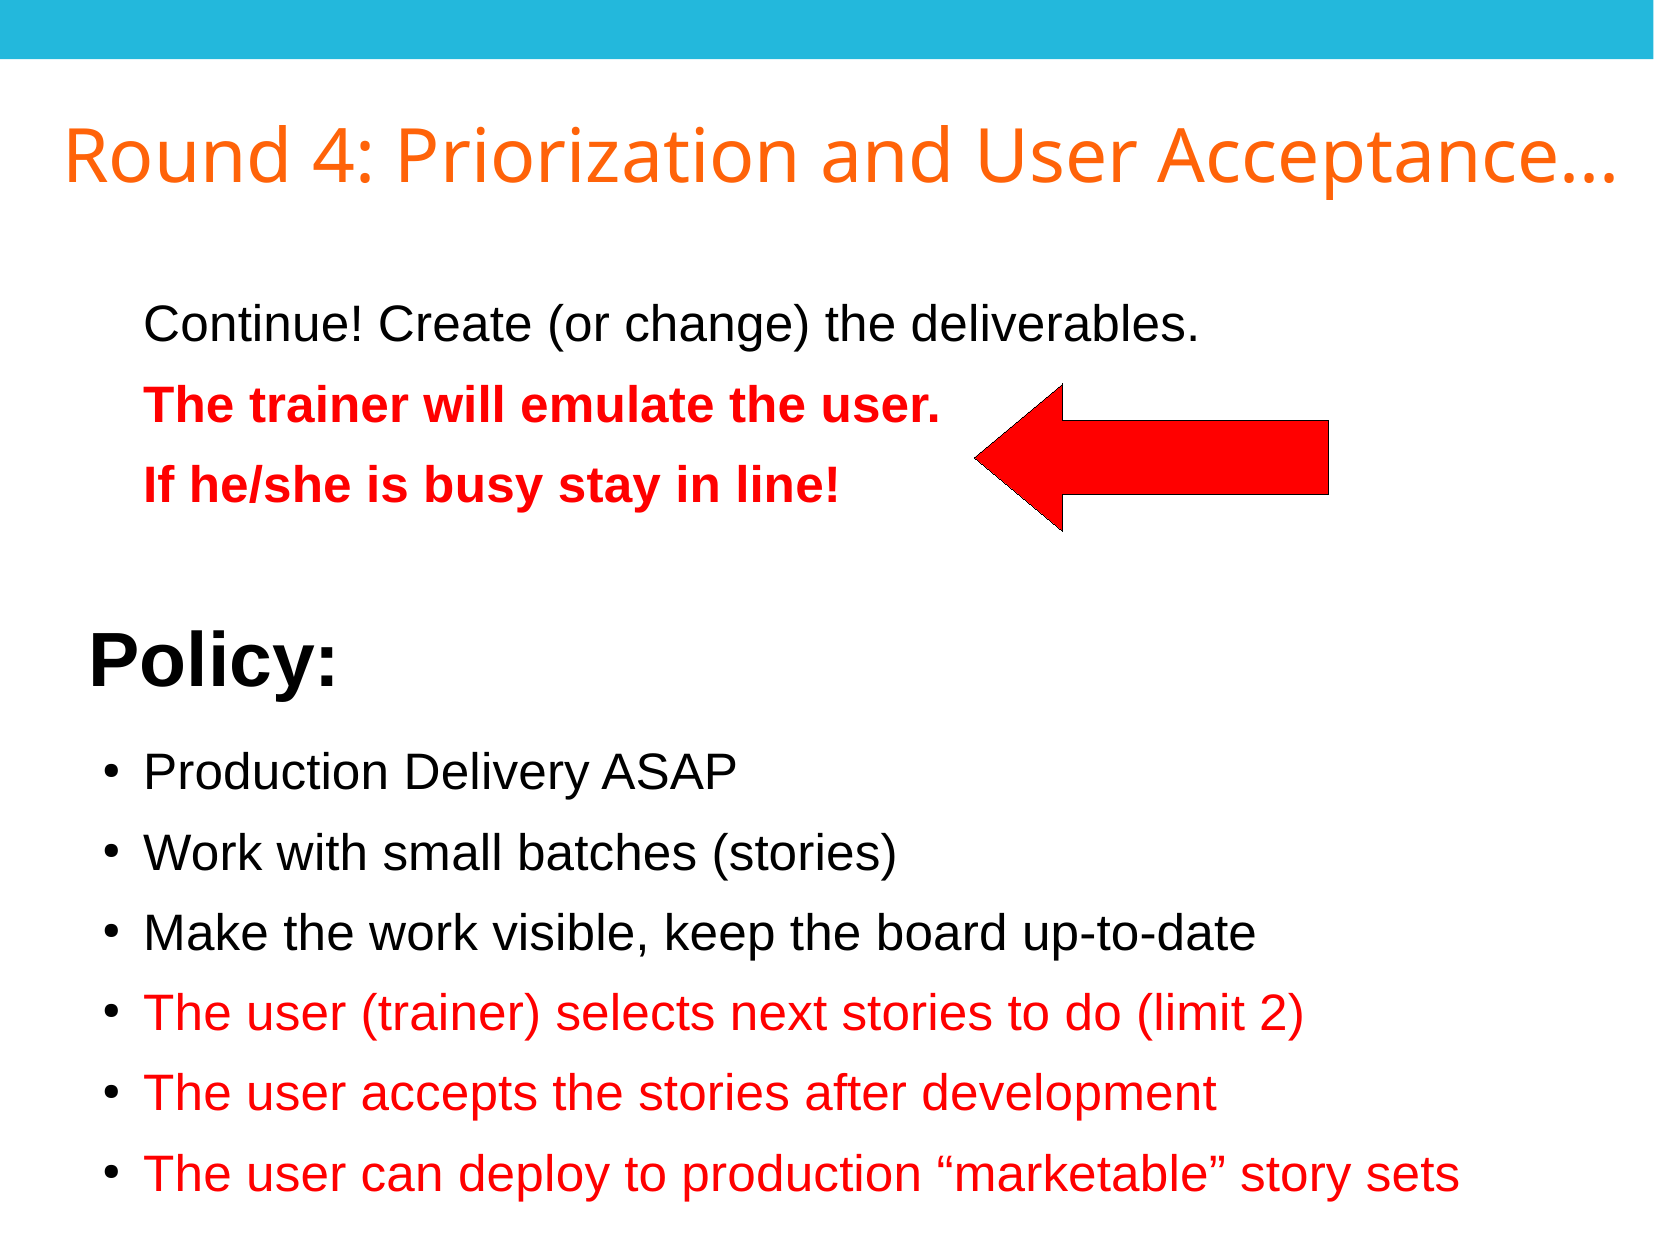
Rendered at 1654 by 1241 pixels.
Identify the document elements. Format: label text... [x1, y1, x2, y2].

text_box [974, 383, 1329, 532]
list Continue! Create (or change) the deliverables. The trainer will emulate the user. If he/she is busy stay in line! Policy: Production Delivery ASAP Work with small batches (stories) Make the work visible, keep the board up-to-date The user (trainer) selects next stories to do (limit 2) The user accepts the stories after development The user can deploy to production “marketable” story sets [88, 295, 1577, 1205]
title Round 4: Priorization and User Acceptance... [29, 49, 1654, 257]
